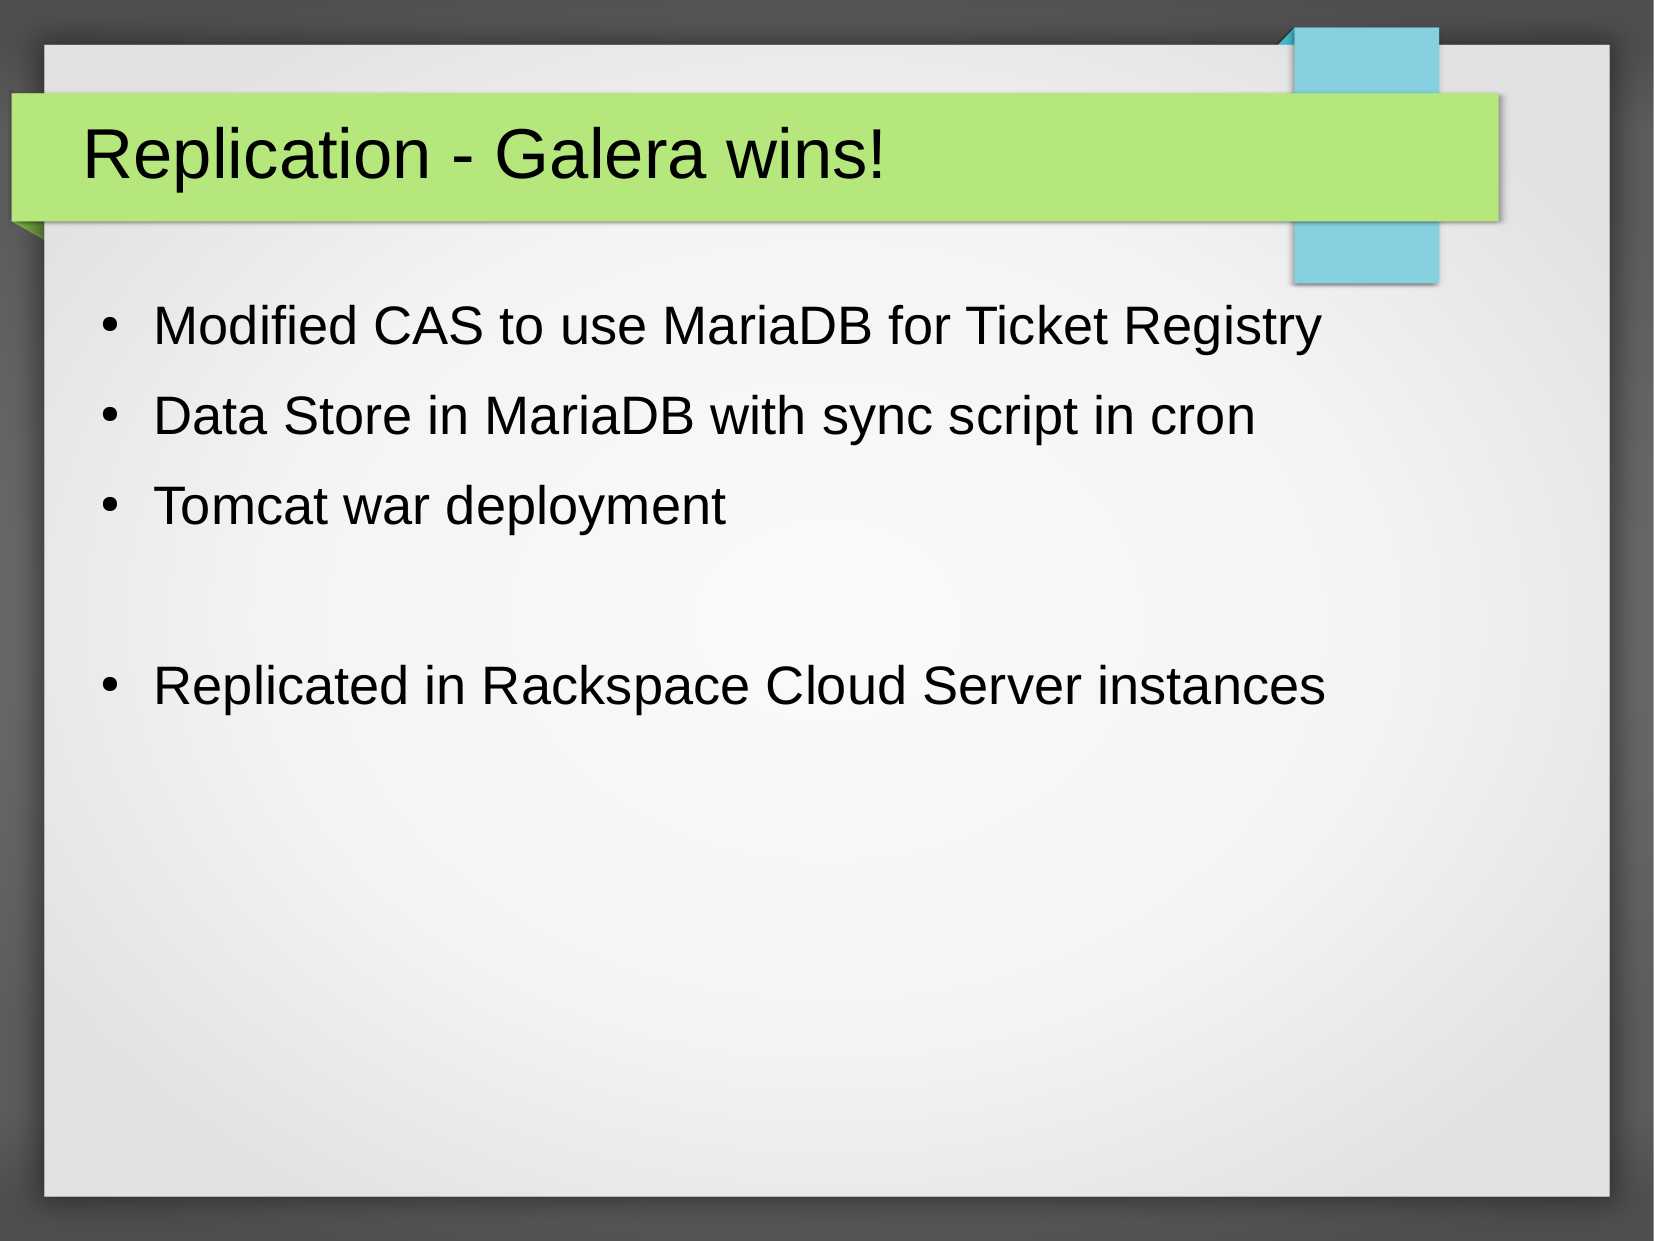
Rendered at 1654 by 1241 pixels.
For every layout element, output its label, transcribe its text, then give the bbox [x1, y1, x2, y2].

list Modified CAS to use MariaDB for Ticket Registry Data Store in MariaDB with sync script in cron Tomcat war deployment Replicated in Rackspace Cloud Server instances [82, 295, 1571, 1015]
title Replication - Galera wins! [82, 94, 1264, 213]
picture [0, 0, 1654, 1241]
